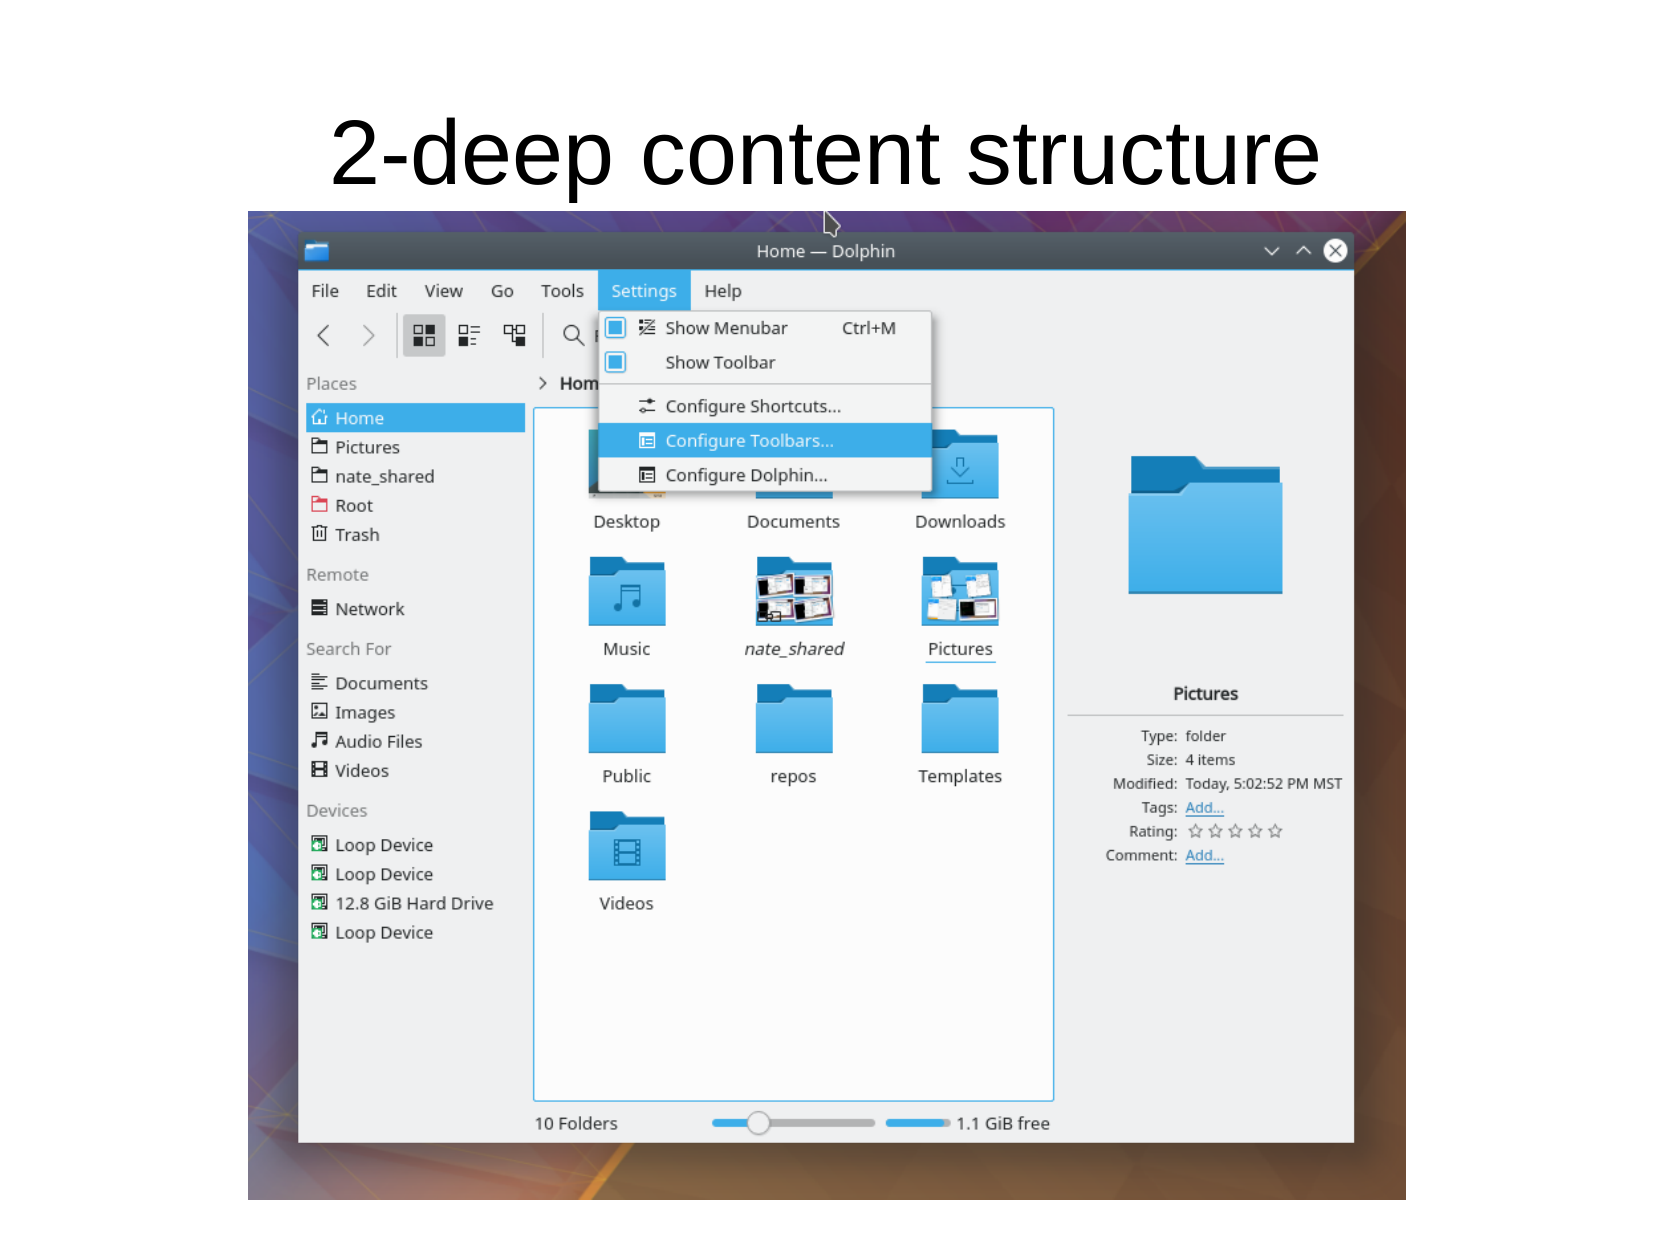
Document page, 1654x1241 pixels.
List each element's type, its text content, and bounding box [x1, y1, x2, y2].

title 2-deep content structure [82, 49, 1571, 257]
picture [248, 211, 1406, 1201]
